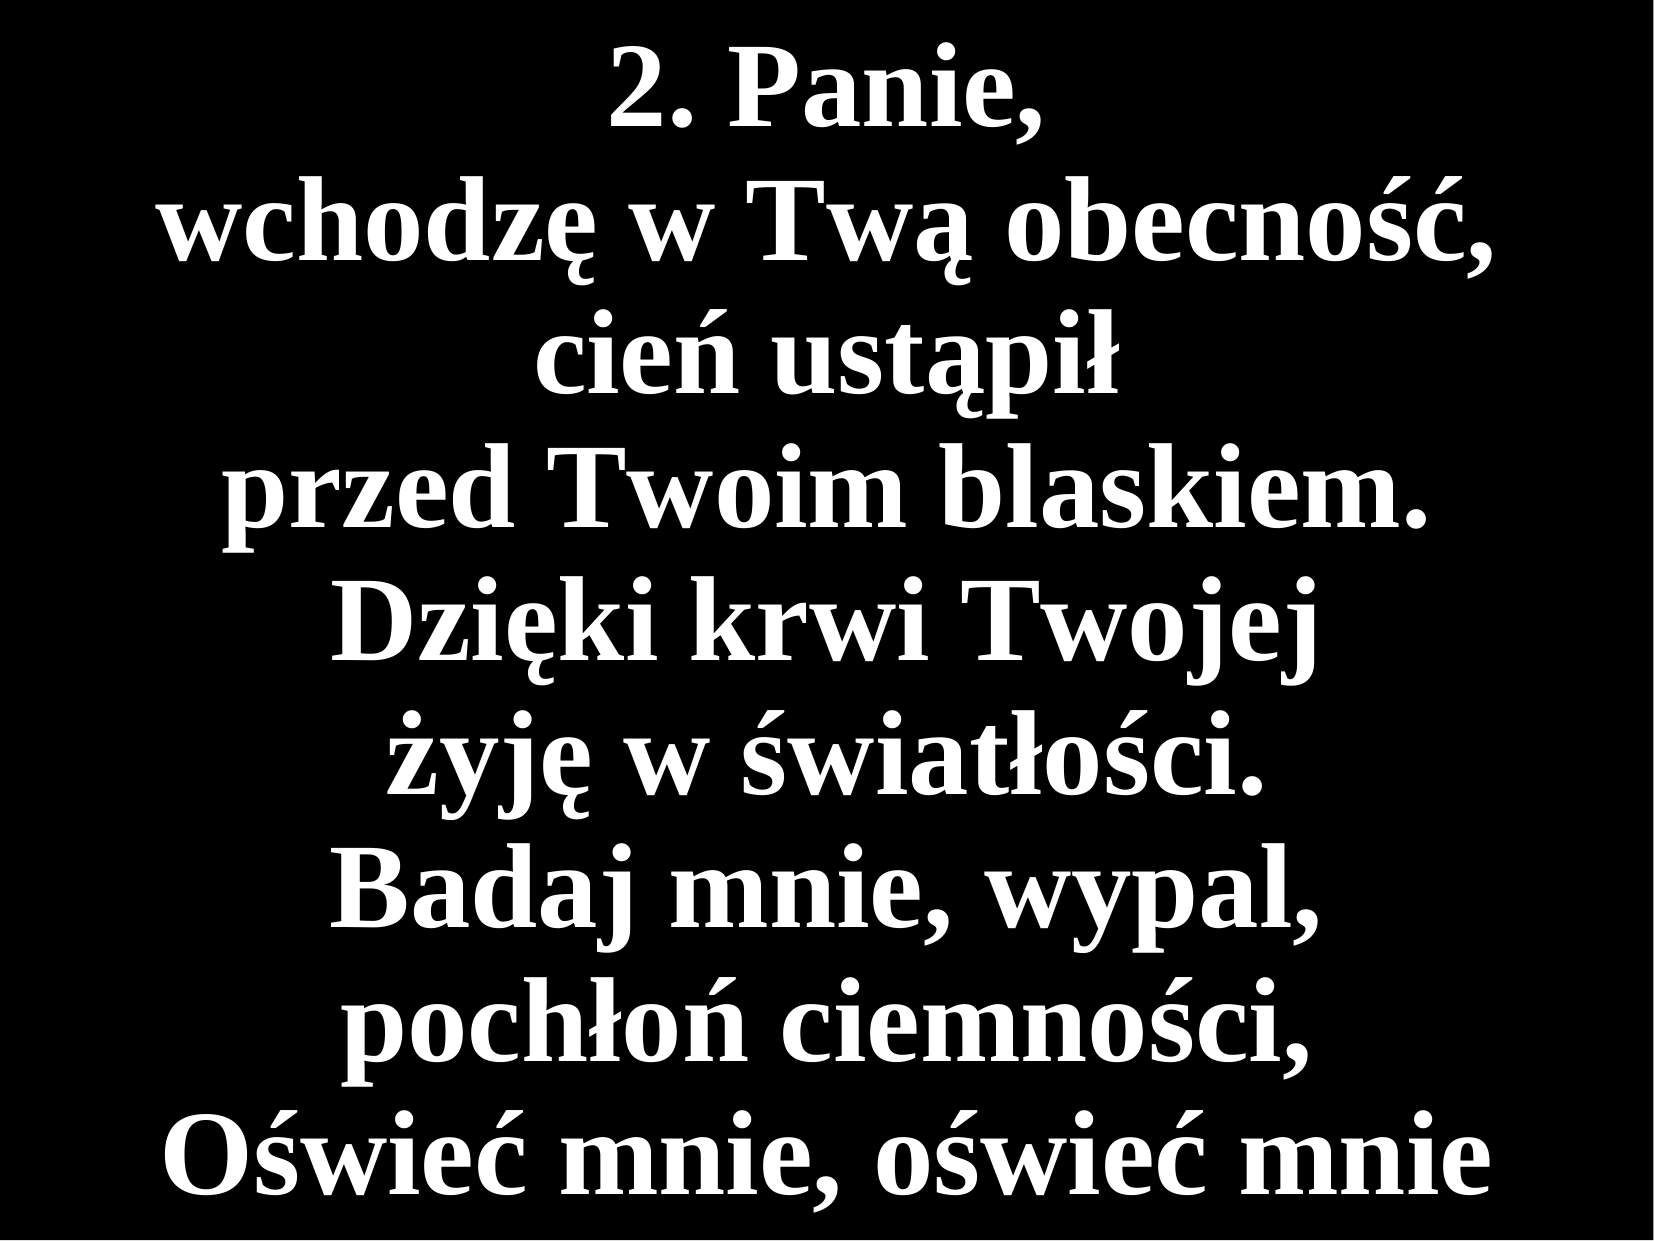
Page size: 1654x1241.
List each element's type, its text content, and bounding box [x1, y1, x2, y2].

title 2. Panie, wchodzę w Twą obecność, cień ustąpił przed Twoim blaskiem. Dzięki krwi Twojej żyję w światłości. Badaj mnie, wypal, pochłoń ciemności, Oświeć mnie, oświeć mnie [0, 0, 1654, 1241]
